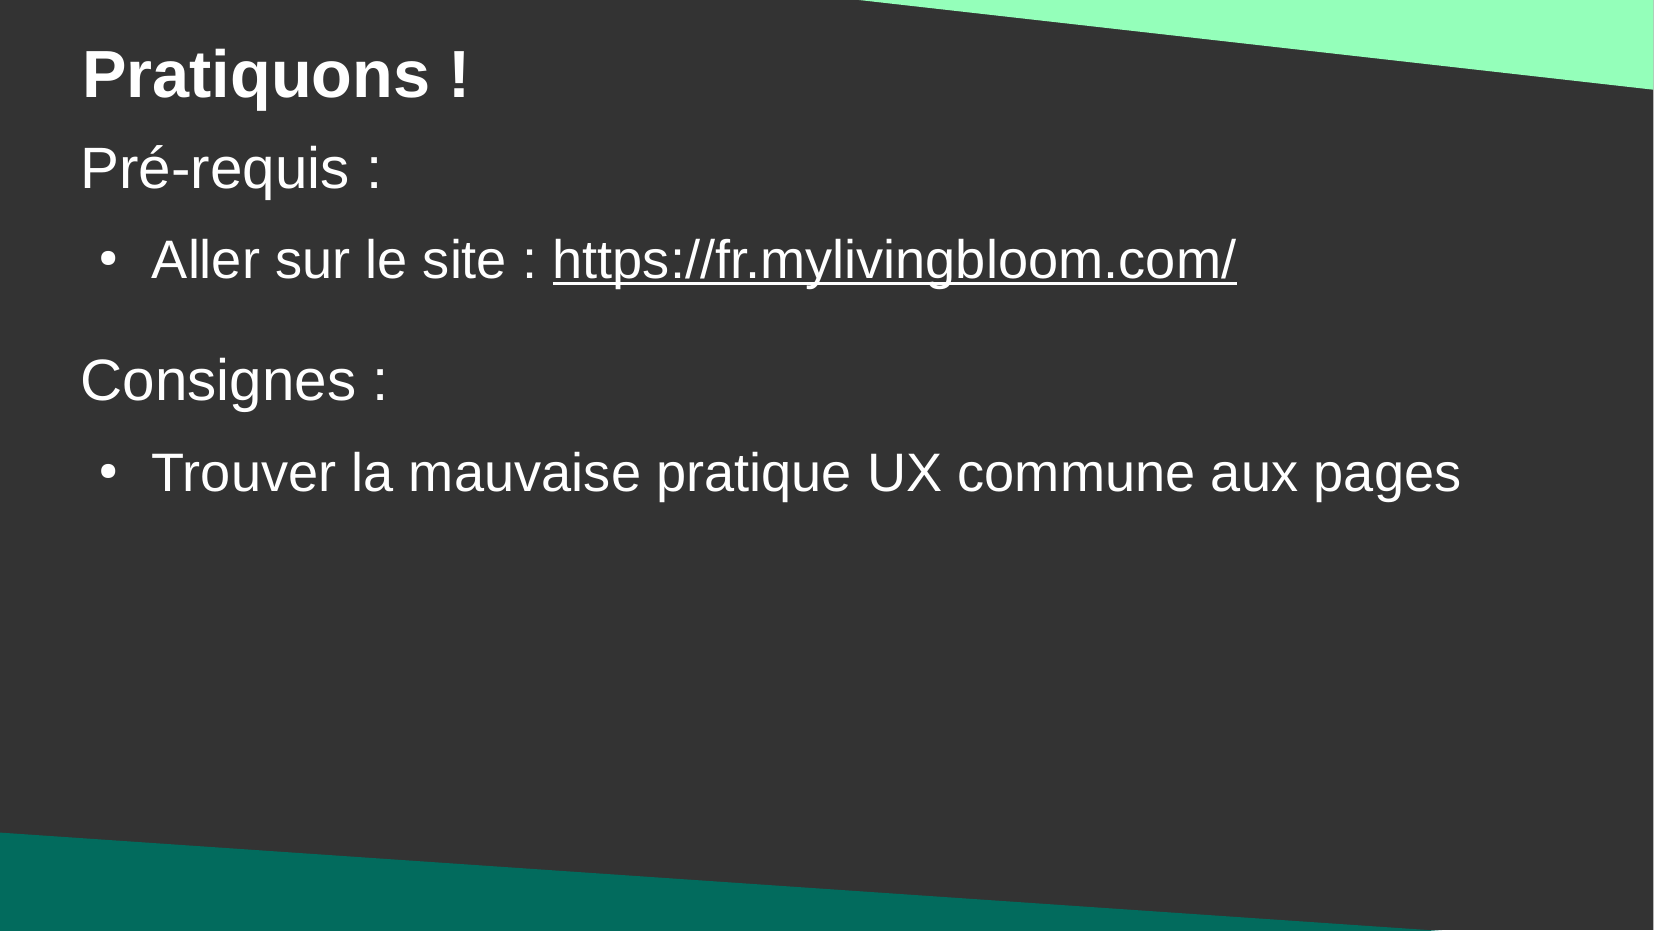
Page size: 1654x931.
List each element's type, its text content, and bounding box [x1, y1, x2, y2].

list Consignes : Trouver la mauvaise pratique UX commune aux pages [80, 348, 1620, 508]
title Pratiquons ! [82, 37, 1571, 114]
text_box [858, 0, 1654, 90]
list Pré-requis : Aller sur le site : https://fr.mylivingbloom.com/ [80, 135, 1620, 308]
